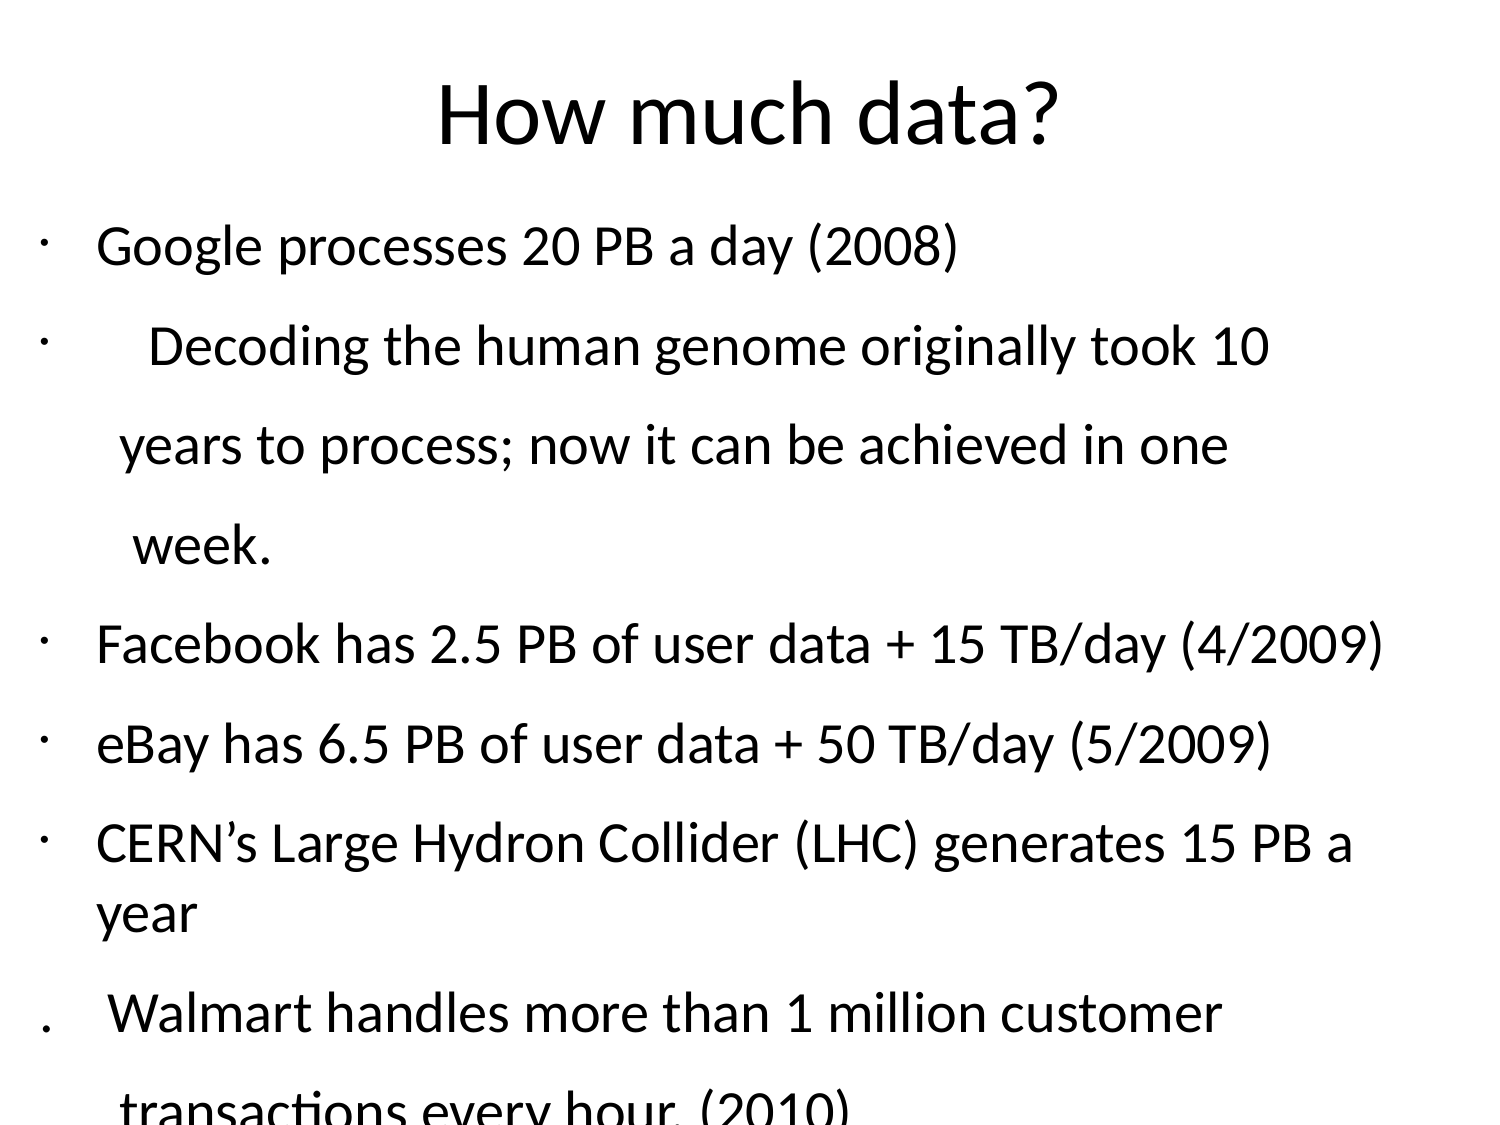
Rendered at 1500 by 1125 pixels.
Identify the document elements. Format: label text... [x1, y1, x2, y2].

list Google processes 20 PB a day (2008) Decoding the human genome originally took 10 years to process; now it can be achieved in one week. Facebook has 2.5 PB of user data + 15 TB/day (4/2009) eBay has 6.5 PB of user data + 50 TB/day (5/2009) CERN’s Large Hydron Collider (LHC) generates 15 PB a year . Walmart handles more than 1 million customer transactions every hour. (2010) [24, 200, 1425, 943]
title How much data? [75, 45, 1425, 200]
